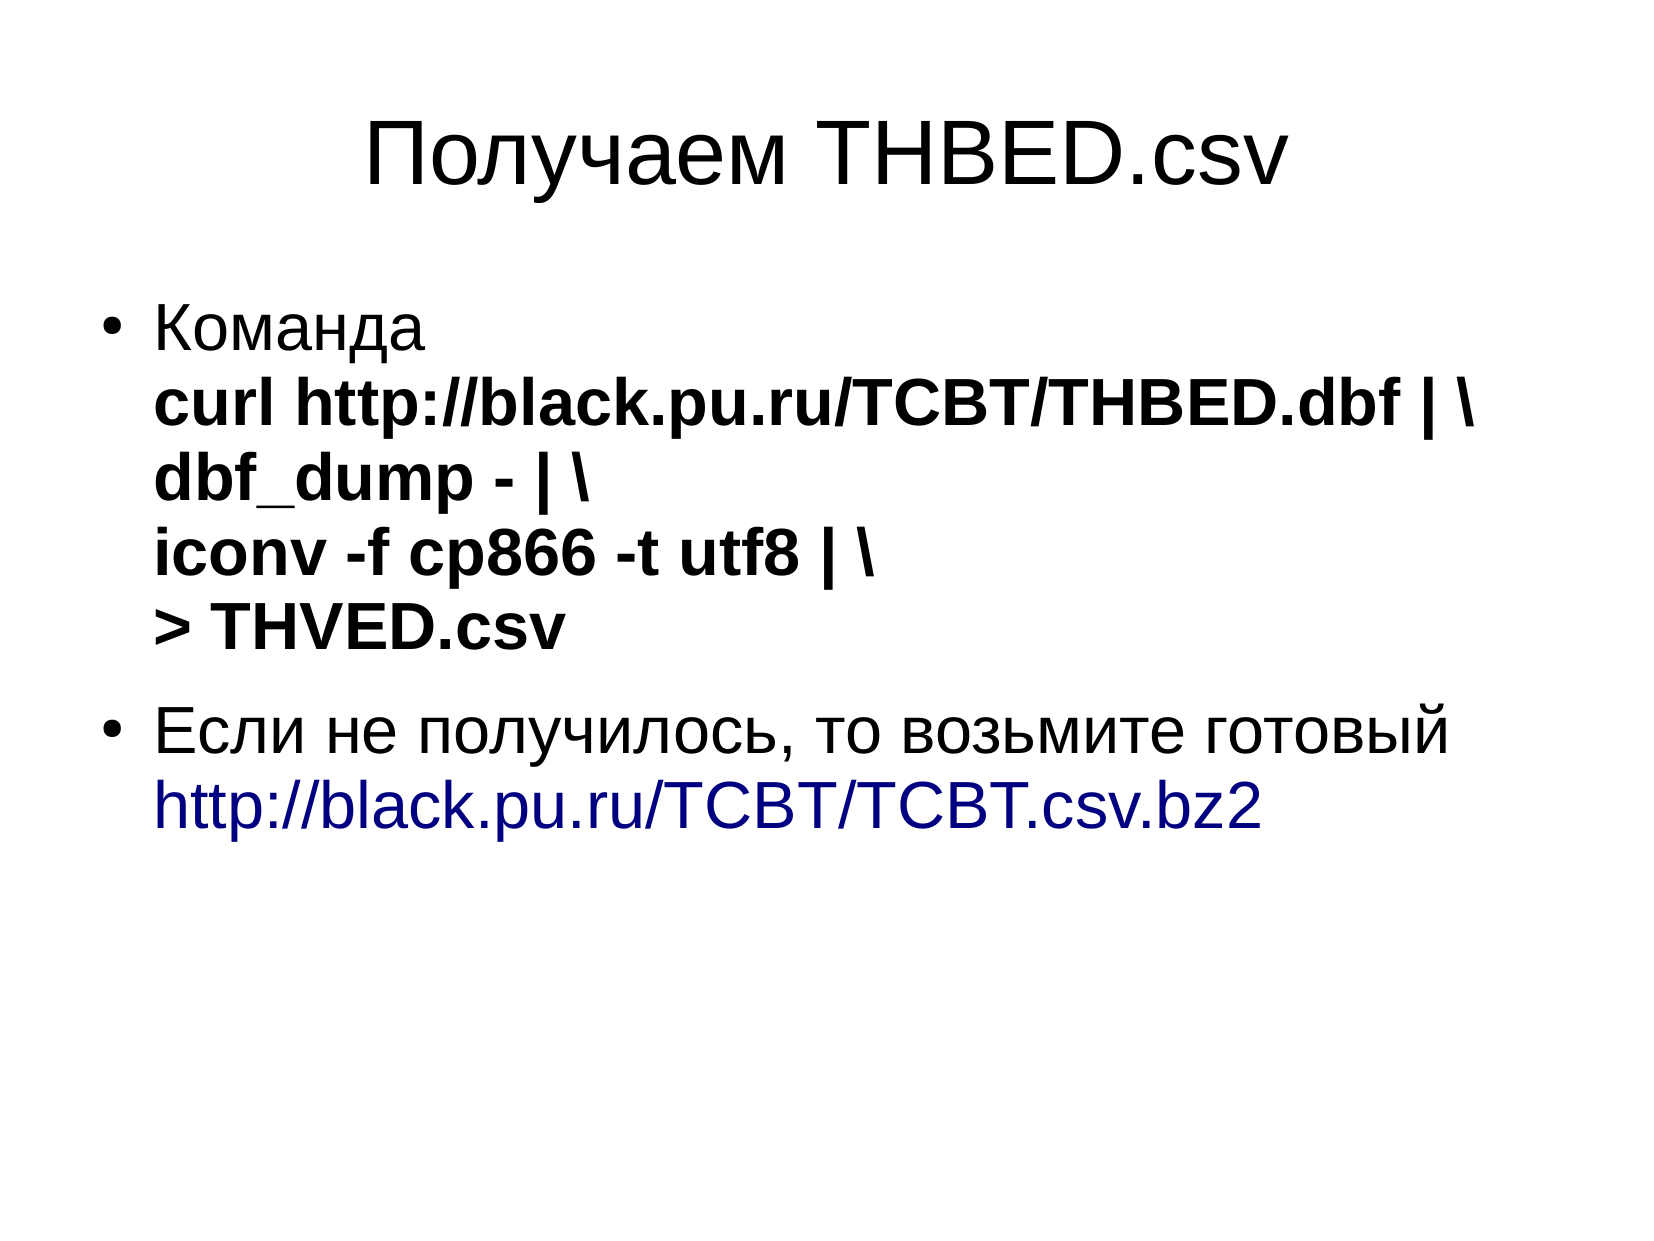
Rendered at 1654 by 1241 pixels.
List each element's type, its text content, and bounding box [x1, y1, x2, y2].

title Получаем THBED.csv [82, 49, 1571, 257]
list Команда curl http://black.pu.ru/TCBT/THBED.dbf | \ dbf_dump - | \ iconv -f cp866 -t utf8 | \ > THVED.csv Если не получилось, то возьмите готовый http://black.pu.ru/TCBT/TCBT.csv.bz2 [82, 290, 1571, 1010]
